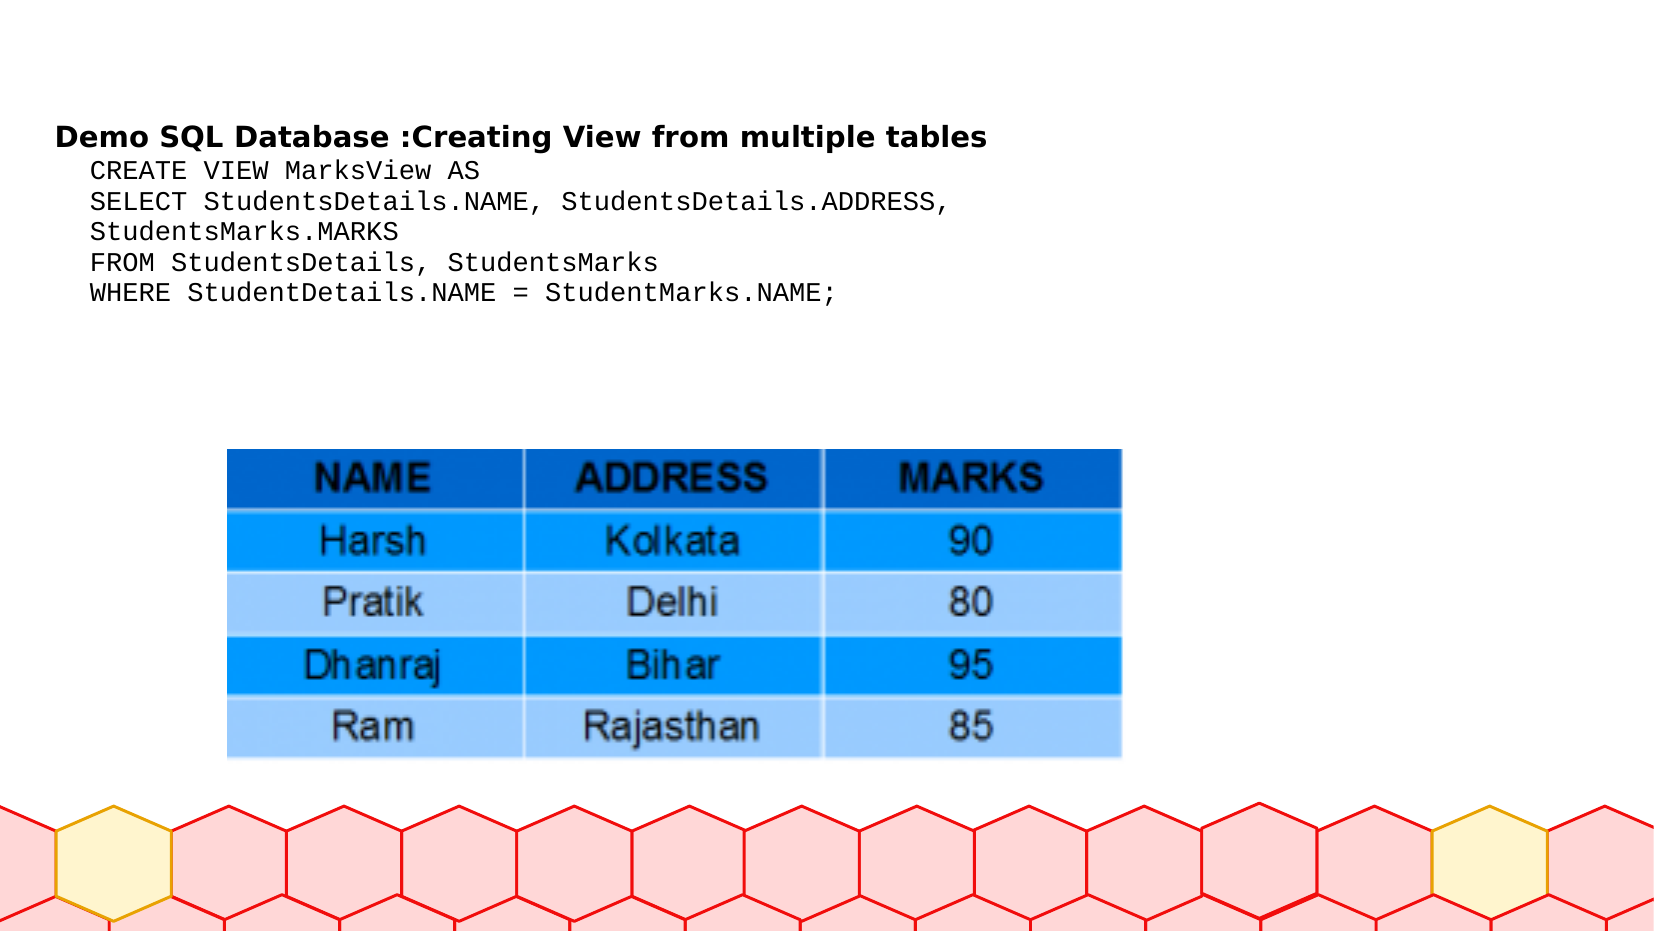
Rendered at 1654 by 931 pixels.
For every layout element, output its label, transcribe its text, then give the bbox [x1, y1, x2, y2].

text_box Demo SQL Database :Creating View from multiple tables [39, 112, 1276, 206]
text_box CREATE VIEW MarksView AS SELECT StudentsDetails.NAME, StudentsDetails.ADDRESS, StudentsMarks.MARKS FROM StudentsDetails, StudentsMarks WHERE StudentDetails.NAME = StudentMarks.NAME; [75, 150, 1093, 488]
picture [227, 449, 1126, 764]
